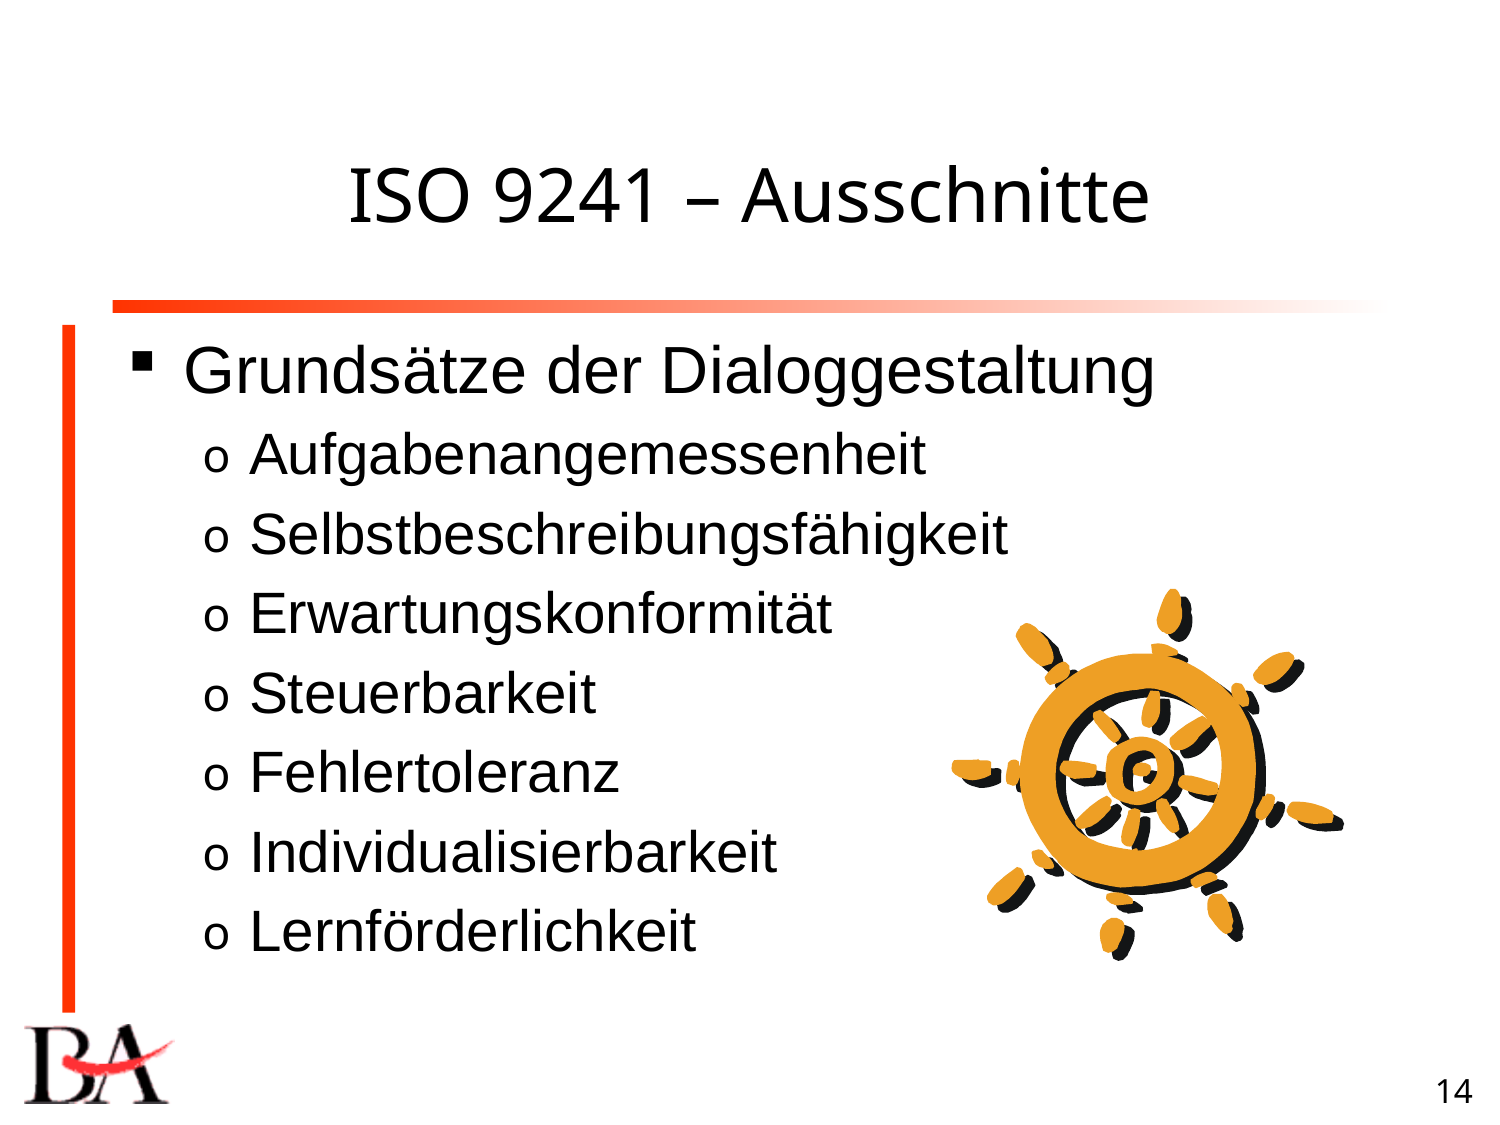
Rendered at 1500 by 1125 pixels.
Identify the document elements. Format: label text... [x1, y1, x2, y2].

list Grundsätze der Dialoggestaltung Aufgabenangemessenheit Selbstbeschreibungsfähigkeit Erwartungskonformität Steuerbarkeit Fehlertoleranz Individualisierbarkeit Lernförderlichkeit [112, 324, 1388, 1051]
chart [950, 587, 1346, 963]
picture [24, 1024, 175, 1104]
title ISO 9241 – Ausschnitte [112, 99, 1388, 288]
